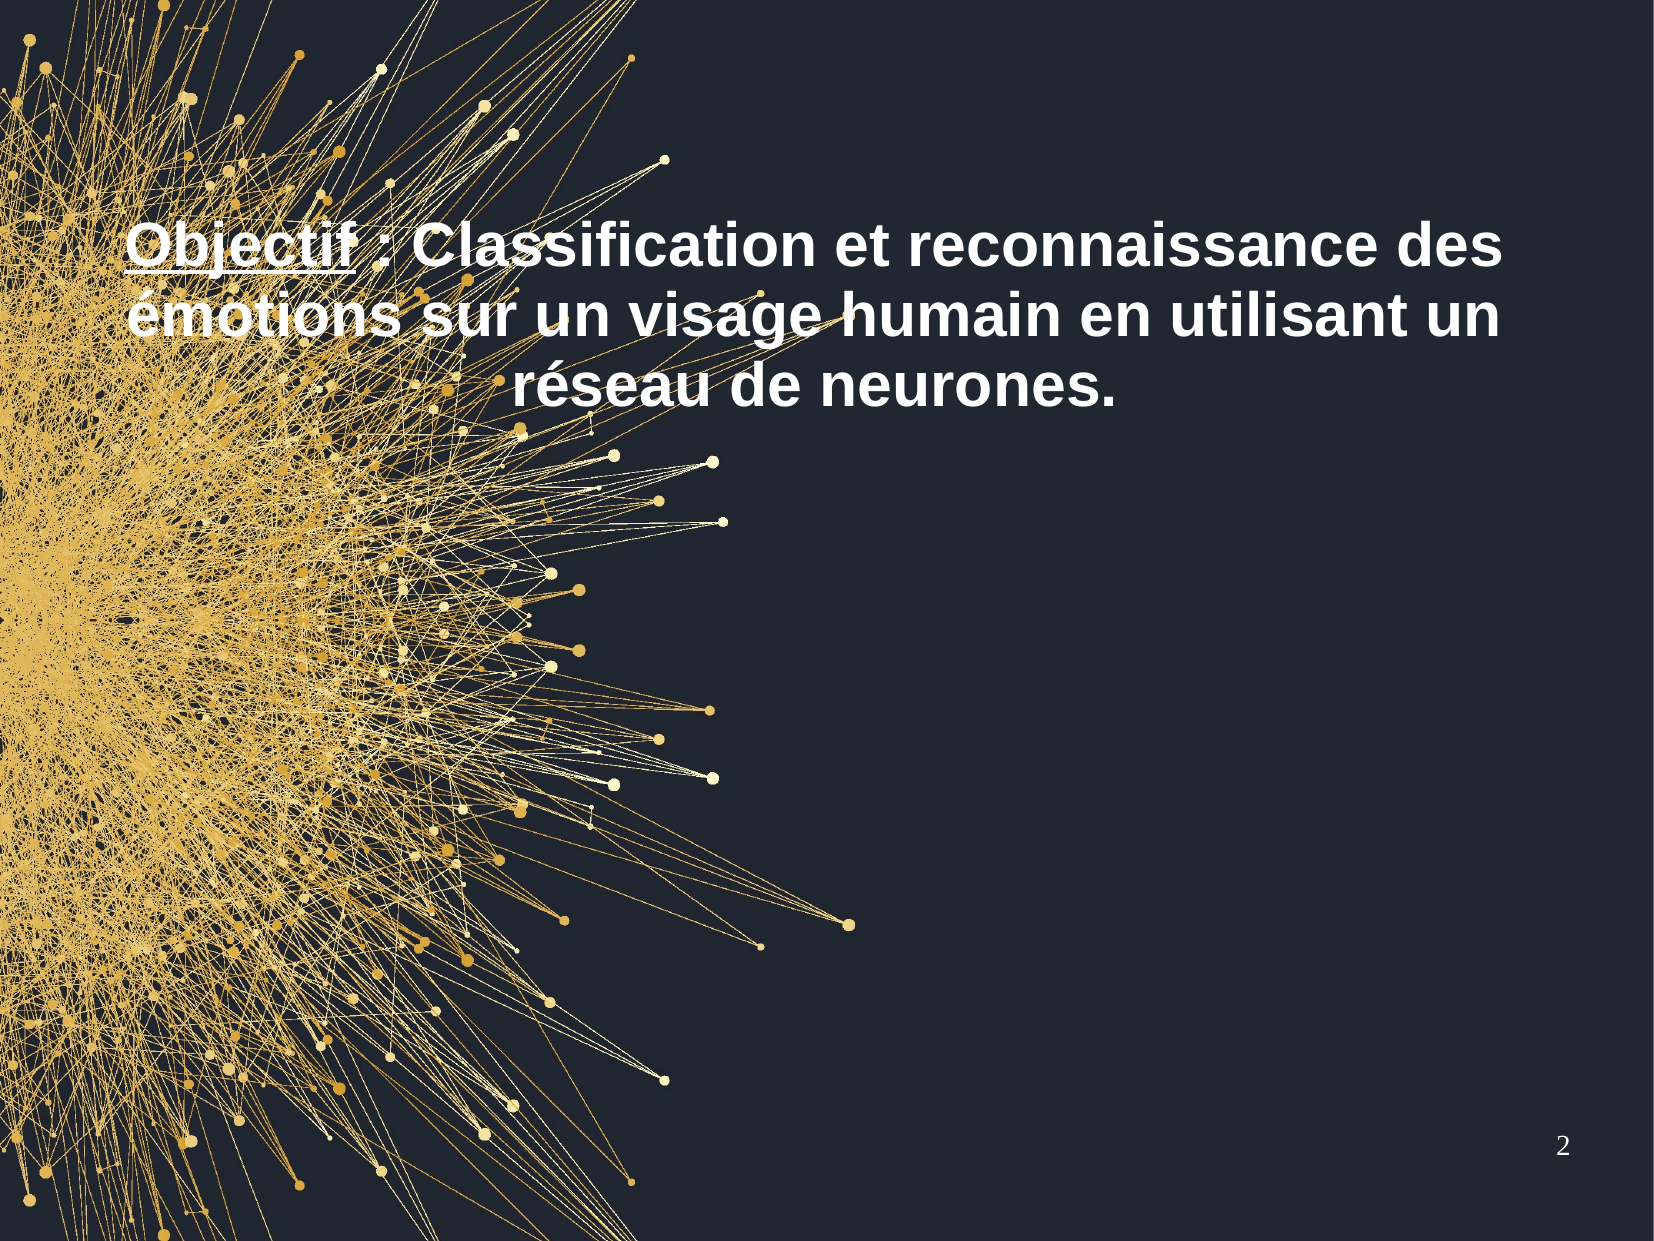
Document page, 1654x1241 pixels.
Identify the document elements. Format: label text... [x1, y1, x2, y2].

picture [0, 0, 1654, 1241]
title Objectif : Classification et reconnaissance des émotions sur un visage humain en utilisant un réseau de neurones. [70, 82, 1559, 650]
